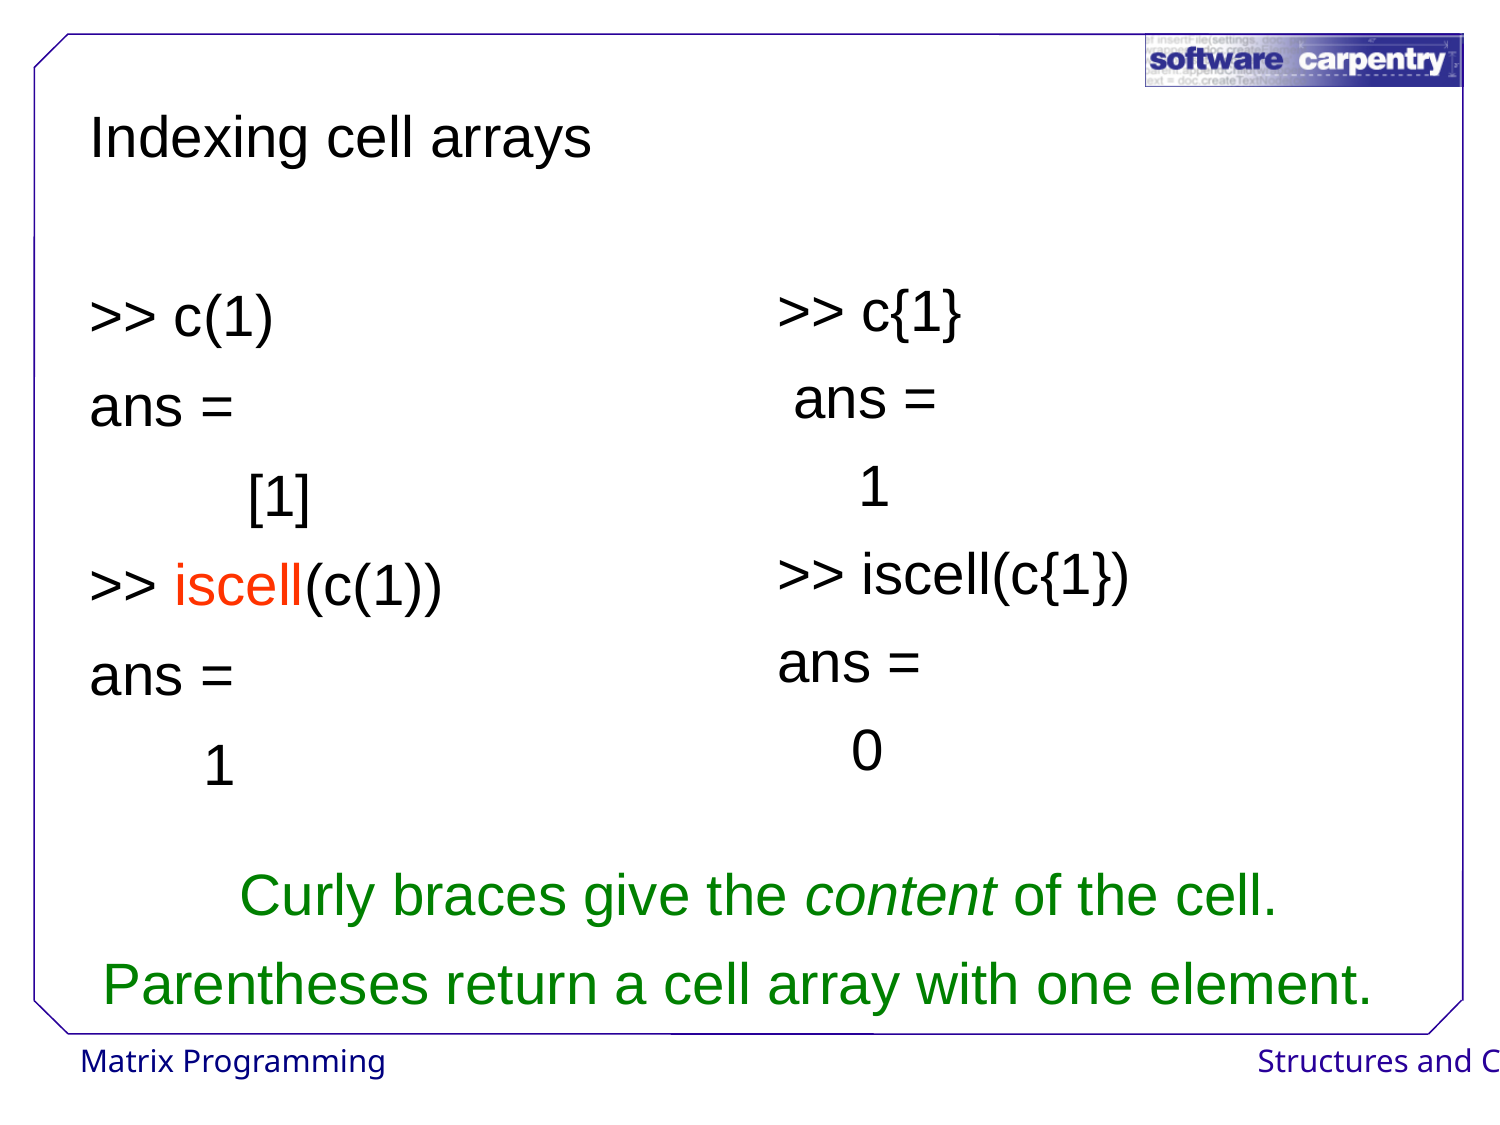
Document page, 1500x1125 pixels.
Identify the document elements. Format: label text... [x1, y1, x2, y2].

text_box Parentheses return a cell array with one element. [87, 939, 1413, 1024]
text_box >> c{1} ans = 1 >> iscell(c{1}) ans = 0 [762, 273, 1275, 675]
list Indexing cell arrays >> c(1) ans = [1] >> iscell(c(1)) ans = 1 [75, 99, 613, 1013]
text_box Curly braces give the content of the cell. [225, 849, 1300, 935]
picture [1145, 33, 1464, 87]
